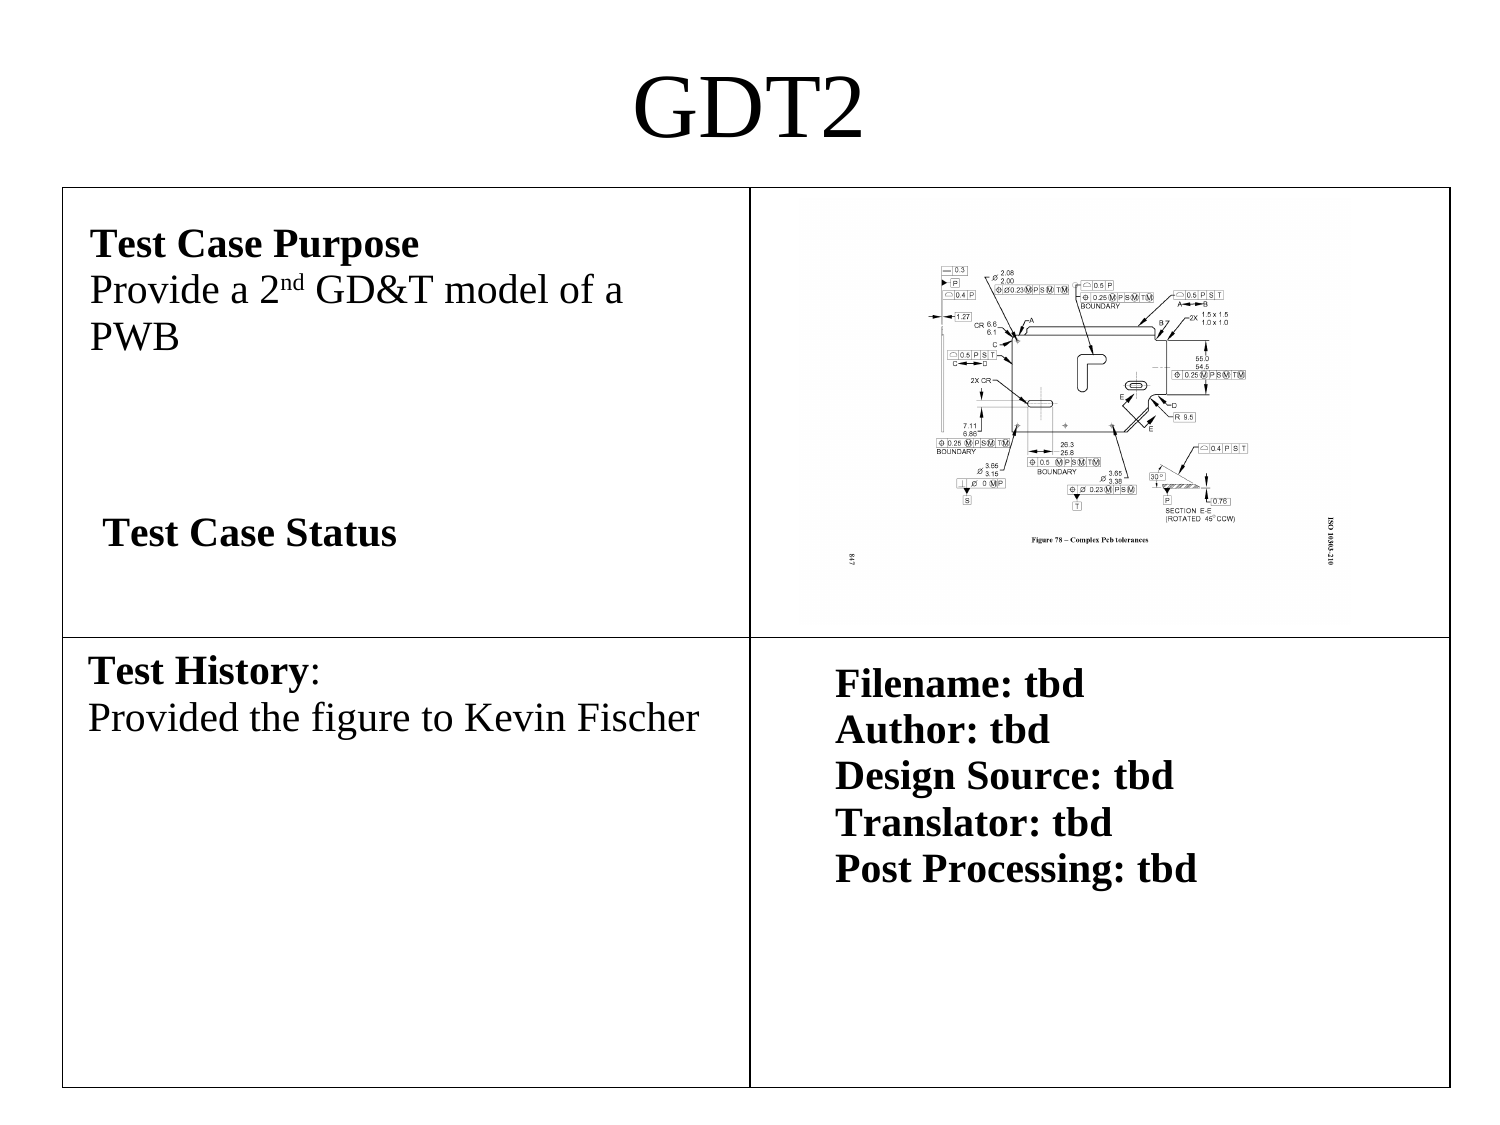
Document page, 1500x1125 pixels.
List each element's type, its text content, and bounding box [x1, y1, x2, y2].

text_box Test History: Provided the figure to Kevin Fischer [73, 639, 716, 748]
picture [799, 198, 1351, 625]
text_box Filename: tbd Author: tbd Design Source: tbd Translator: tbd Post Processing: tbd [820, 652, 1213, 1010]
text_box Test Case Purpose Provide a 2nd GD&T model of a PWB [74, 212, 713, 367]
text_box Test Case Status [87, 501, 676, 610]
title GDT2 [112, 12, 1388, 201]
